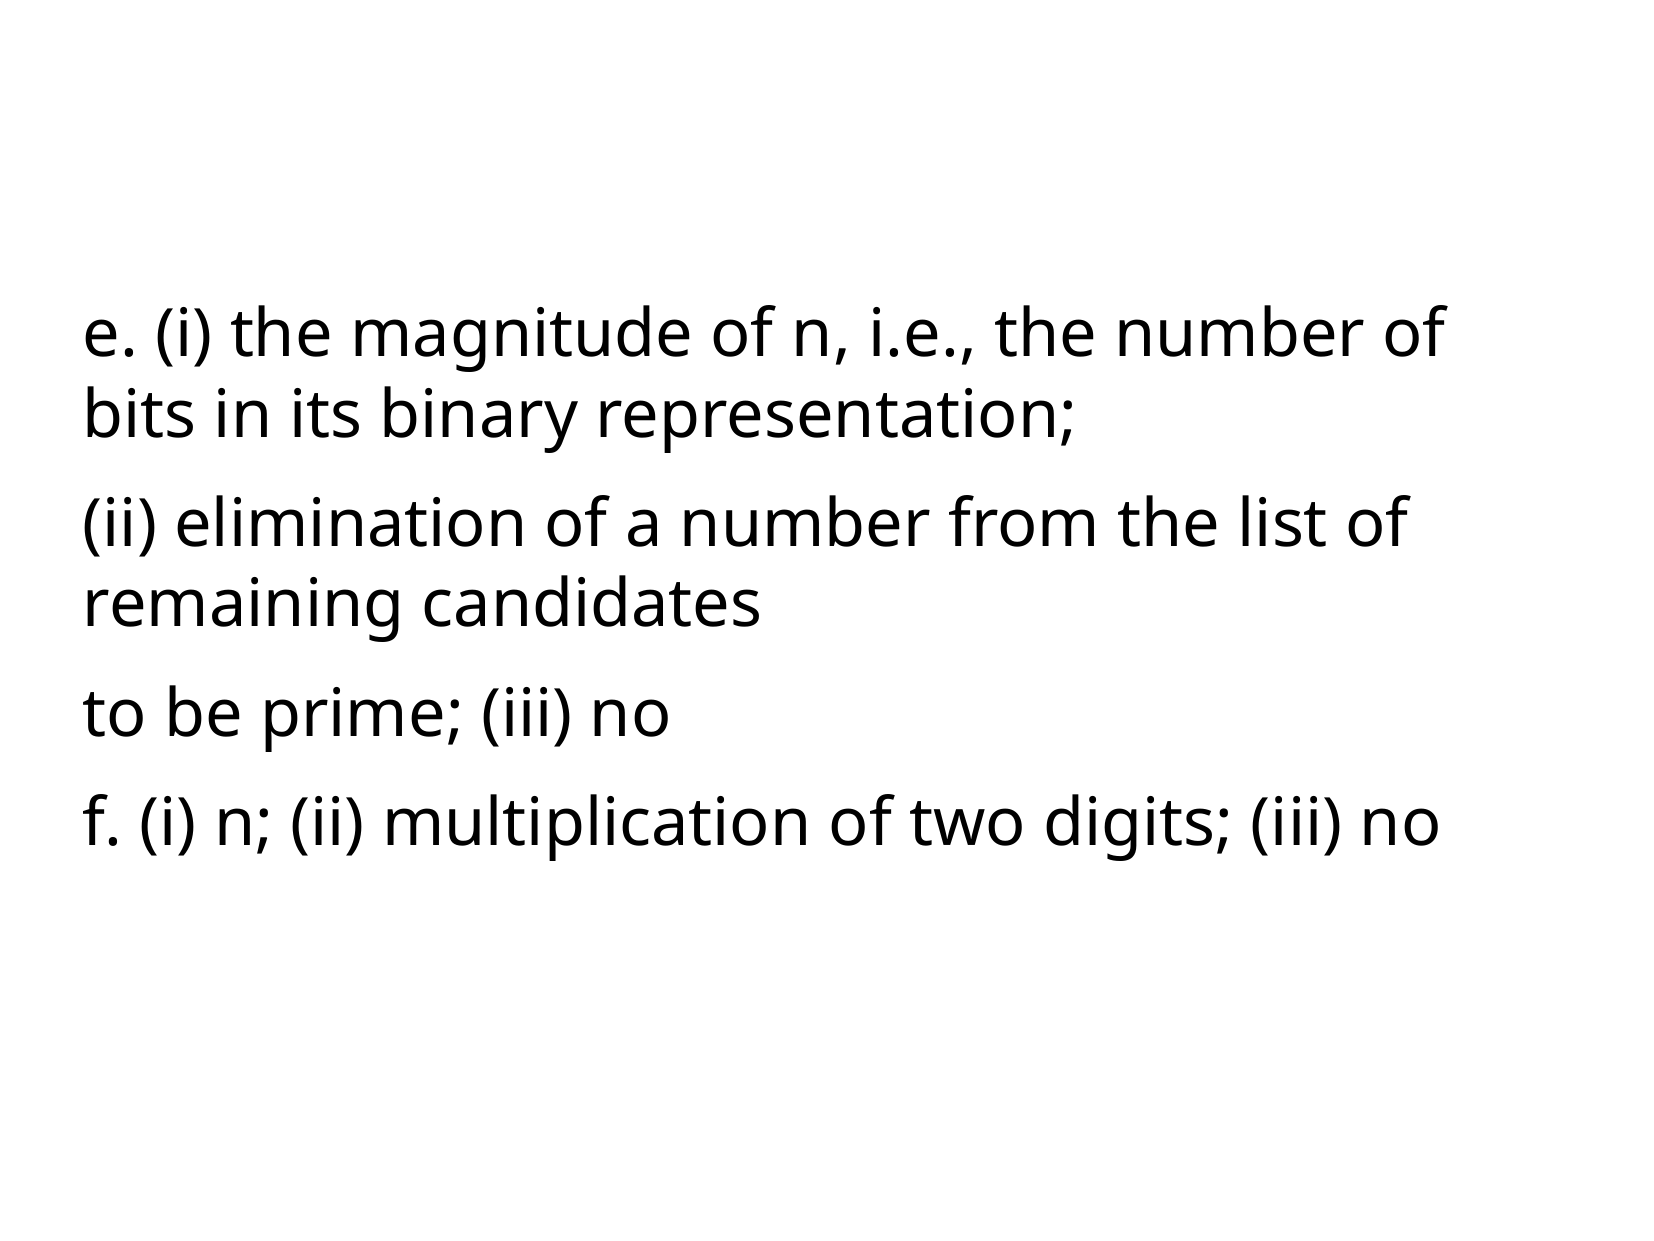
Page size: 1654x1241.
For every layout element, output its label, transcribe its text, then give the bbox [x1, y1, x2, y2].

list e. (i) the magnitude of n, i.e., the number of bits in its binary representation; (ii) elimination of a number from the list of remaining candidates to be prime; (iii) no f. (i) n; (ii) multiplication of two digits; (iii) no [82, 290, 1571, 1010]
